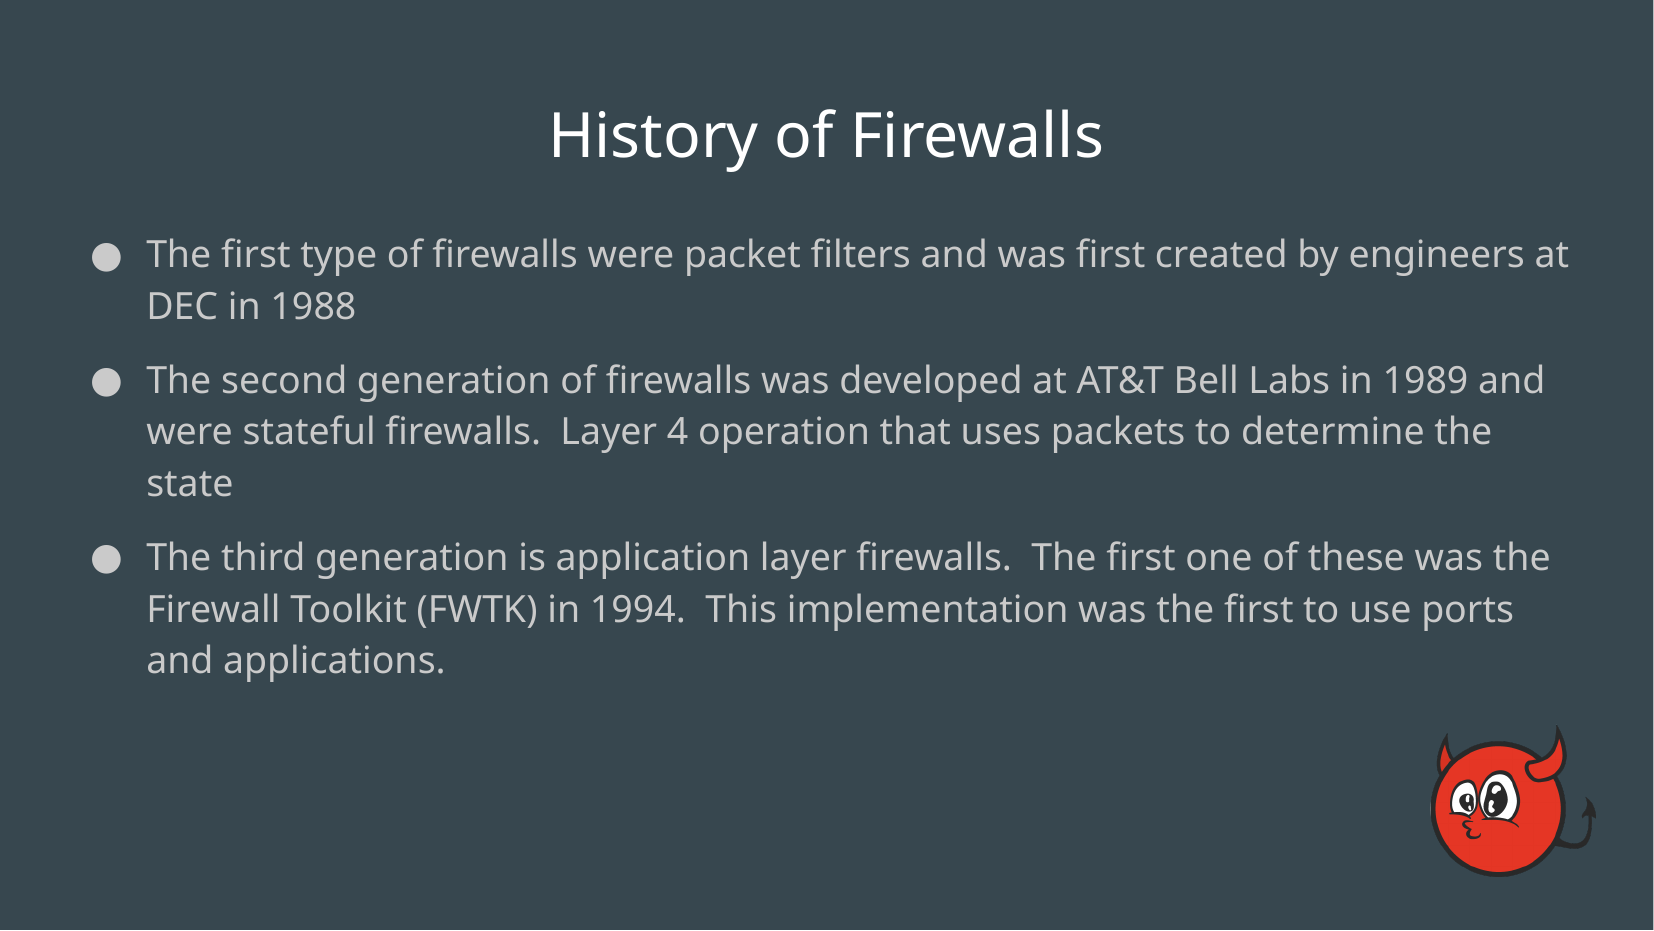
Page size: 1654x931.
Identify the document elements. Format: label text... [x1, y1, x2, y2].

title History of Firewalls [56, 80, 1598, 184]
list The first type of firewalls were packet filters and was first created by engineers at DEC in 1988 The second generation of firewalls was developed at AT&T Bell Labs in 1989 and were stateful firewalls. Layer 4 operation that uses packets to determine the state The third generation is application layer firewalls. The first one of these was the Firewall Toolkit (FWTK) in 1994. This implementation was the first to use ports and applications. [56, 208, 1598, 827]
picture [1427, 827, 1598, 888]
